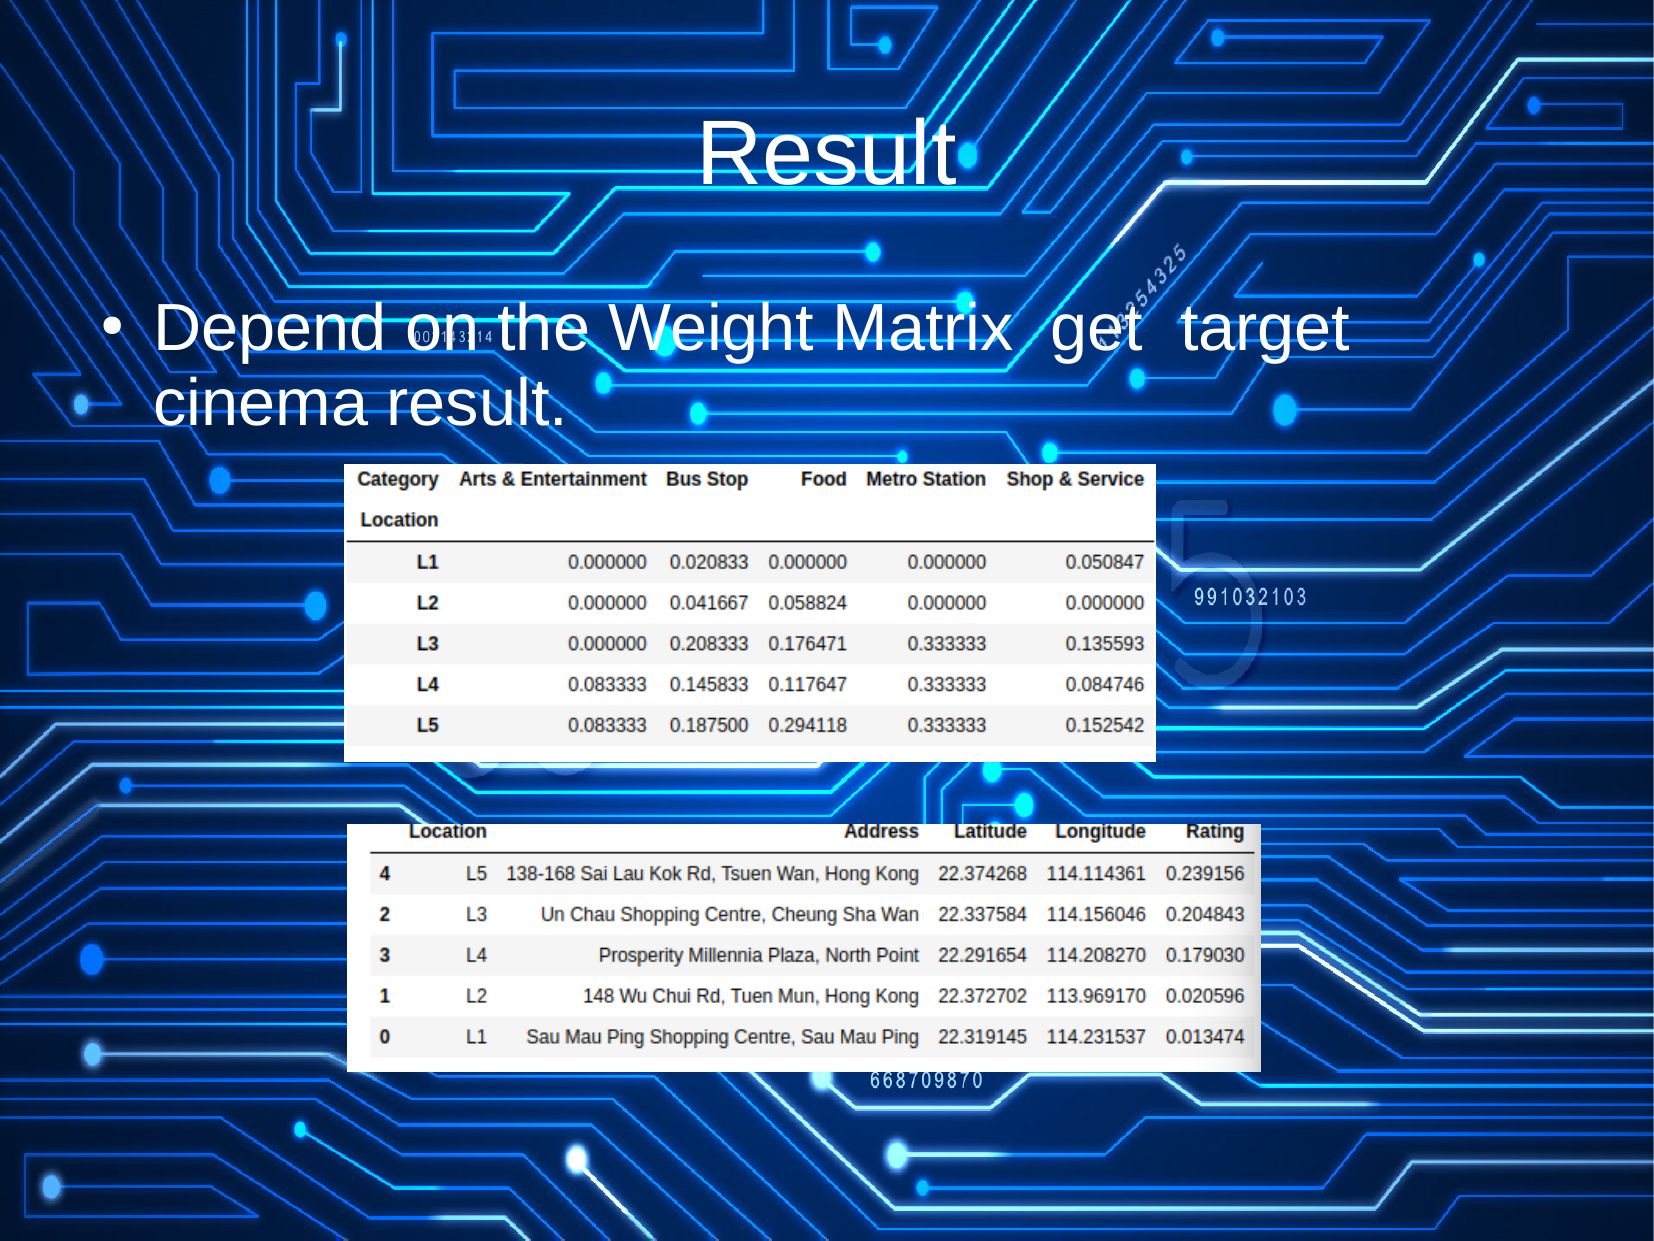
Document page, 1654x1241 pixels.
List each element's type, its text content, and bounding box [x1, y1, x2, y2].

picture [0, 0, 1654, 1241]
list Depend on the Weight Matrix get target cinema result. [82, 290, 1571, 1010]
title Result [82, 49, 1571, 257]
